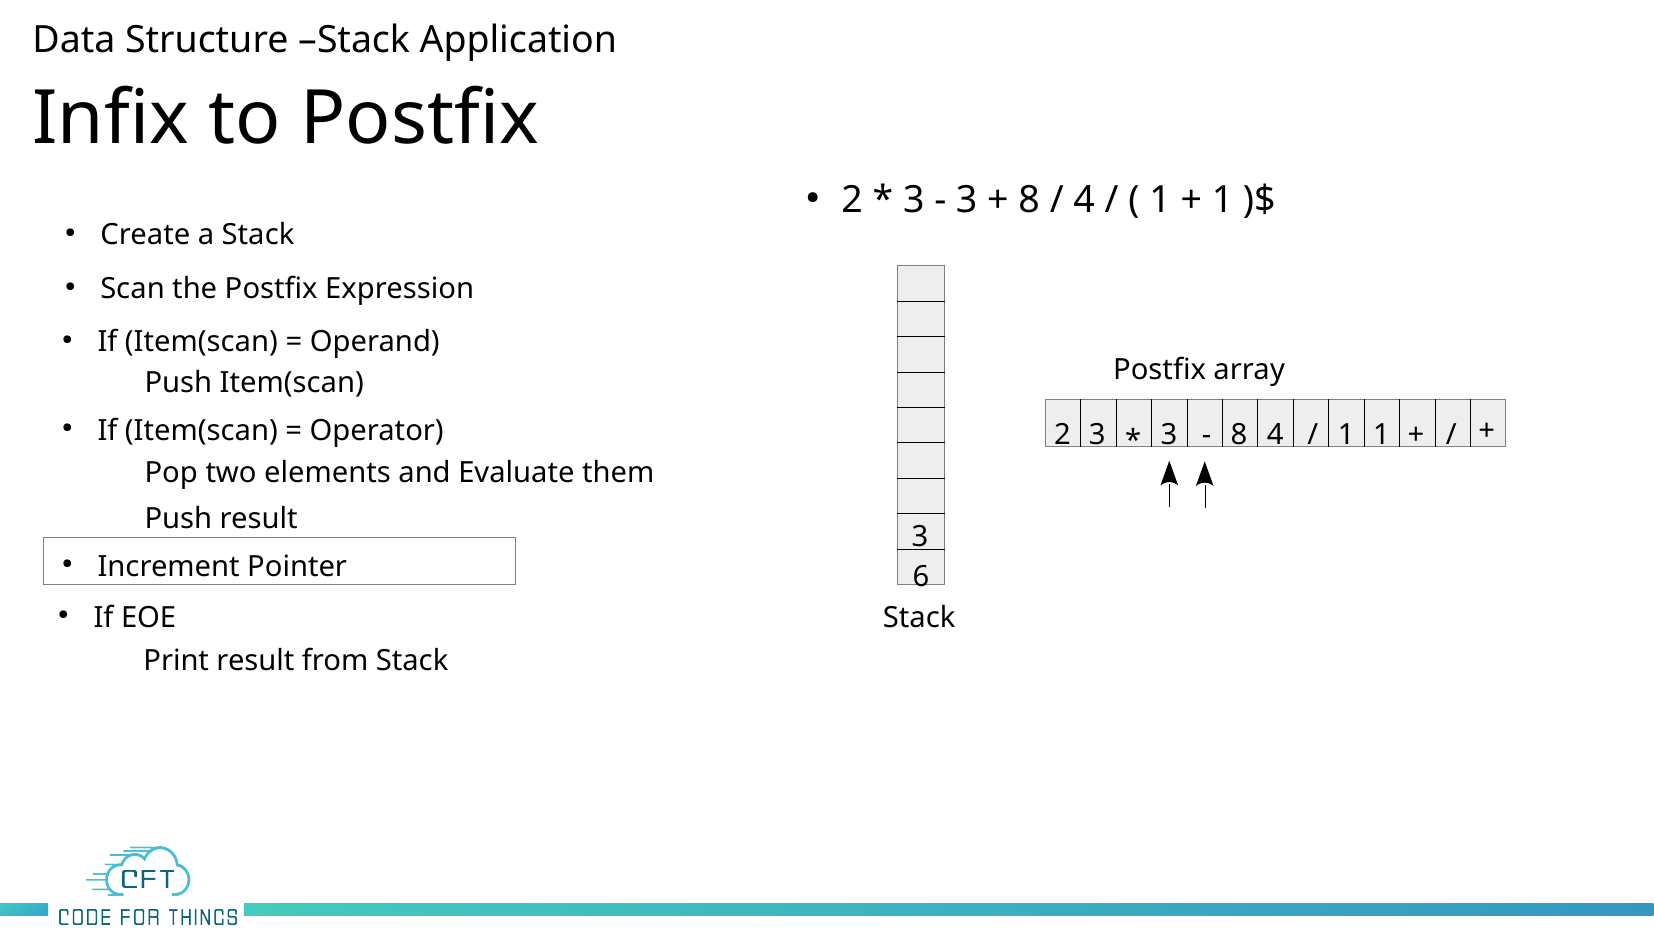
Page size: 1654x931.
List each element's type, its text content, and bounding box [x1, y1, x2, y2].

text_box [1365, 399, 1399, 405]
text_box [43, 537, 47, 585]
text_box If EOE [43, 588, 375, 638]
text_box [1152, 399, 1187, 405]
text_box + [1407, 405, 1431, 455]
text_box [1117, 399, 1151, 411]
text_box [1436, 399, 1470, 405]
text_box [1188, 399, 1222, 405]
text_box [897, 265, 945, 301]
text_box [1294, 399, 1328, 405]
text_box [897, 408, 945, 442]
text_box 2 [1039, 405, 1074, 455]
text_box [897, 302, 945, 336]
text_box Push Item(scan) [94, 373, 426, 401]
text_box 3 [1074, 405, 1123, 455]
text_box 1 [1372, 405, 1407, 455]
text_box [1329, 399, 1364, 405]
text_box + [1463, 401, 1518, 451]
text_box Increment Pointer [47, 537, 621, 597]
text_box Push result [94, 490, 426, 550]
text_box [897, 443, 945, 478]
text_box Stack [868, 588, 979, 638]
text_box 3 [896, 507, 945, 558]
text_box / [1292, 405, 1341, 455]
text_box - [1187, 405, 1236, 455]
text_box 1 [1341, 405, 1372, 455]
text_box [1045, 399, 1080, 405]
text_box [897, 479, 945, 507]
text_box 4 [1252, 405, 1292, 455]
text_box 8 [1236, 405, 1252, 455]
text_box Create a Stack [50, 206, 355, 266]
text_box / [1431, 405, 1471, 455]
text_box If (Item(scan) = Operator) [47, 401, 496, 461]
text_box * [1110, 411, 1159, 461]
text_box [897, 373, 945, 407]
text_box If (Item(scan) = Operand) [47, 312, 491, 373]
text_box 2 * 3 - 3 + 8 / 4 / ( 1 + 1 )$ [791, 165, 1377, 225]
text_box [1400, 399, 1435, 405]
title Data Structure –Stack Application Infix to Postfix [32, 12, 1536, 166]
text_box Pop two elements and Evaluate them [94, 443, 709, 502]
text_box Scan the Postfix Expression [50, 259, 537, 319]
text_box [1081, 399, 1116, 405]
picture [59, 846, 237, 925]
text_box Postfix array [1098, 340, 1312, 390]
text_box 6 [897, 547, 946, 597]
text_box 3 [1145, 405, 1187, 455]
text_box [897, 337, 945, 372]
text_box [1258, 399, 1293, 405]
text_box [1223, 399, 1257, 405]
text_box Print result from Stack [93, 631, 615, 691]
